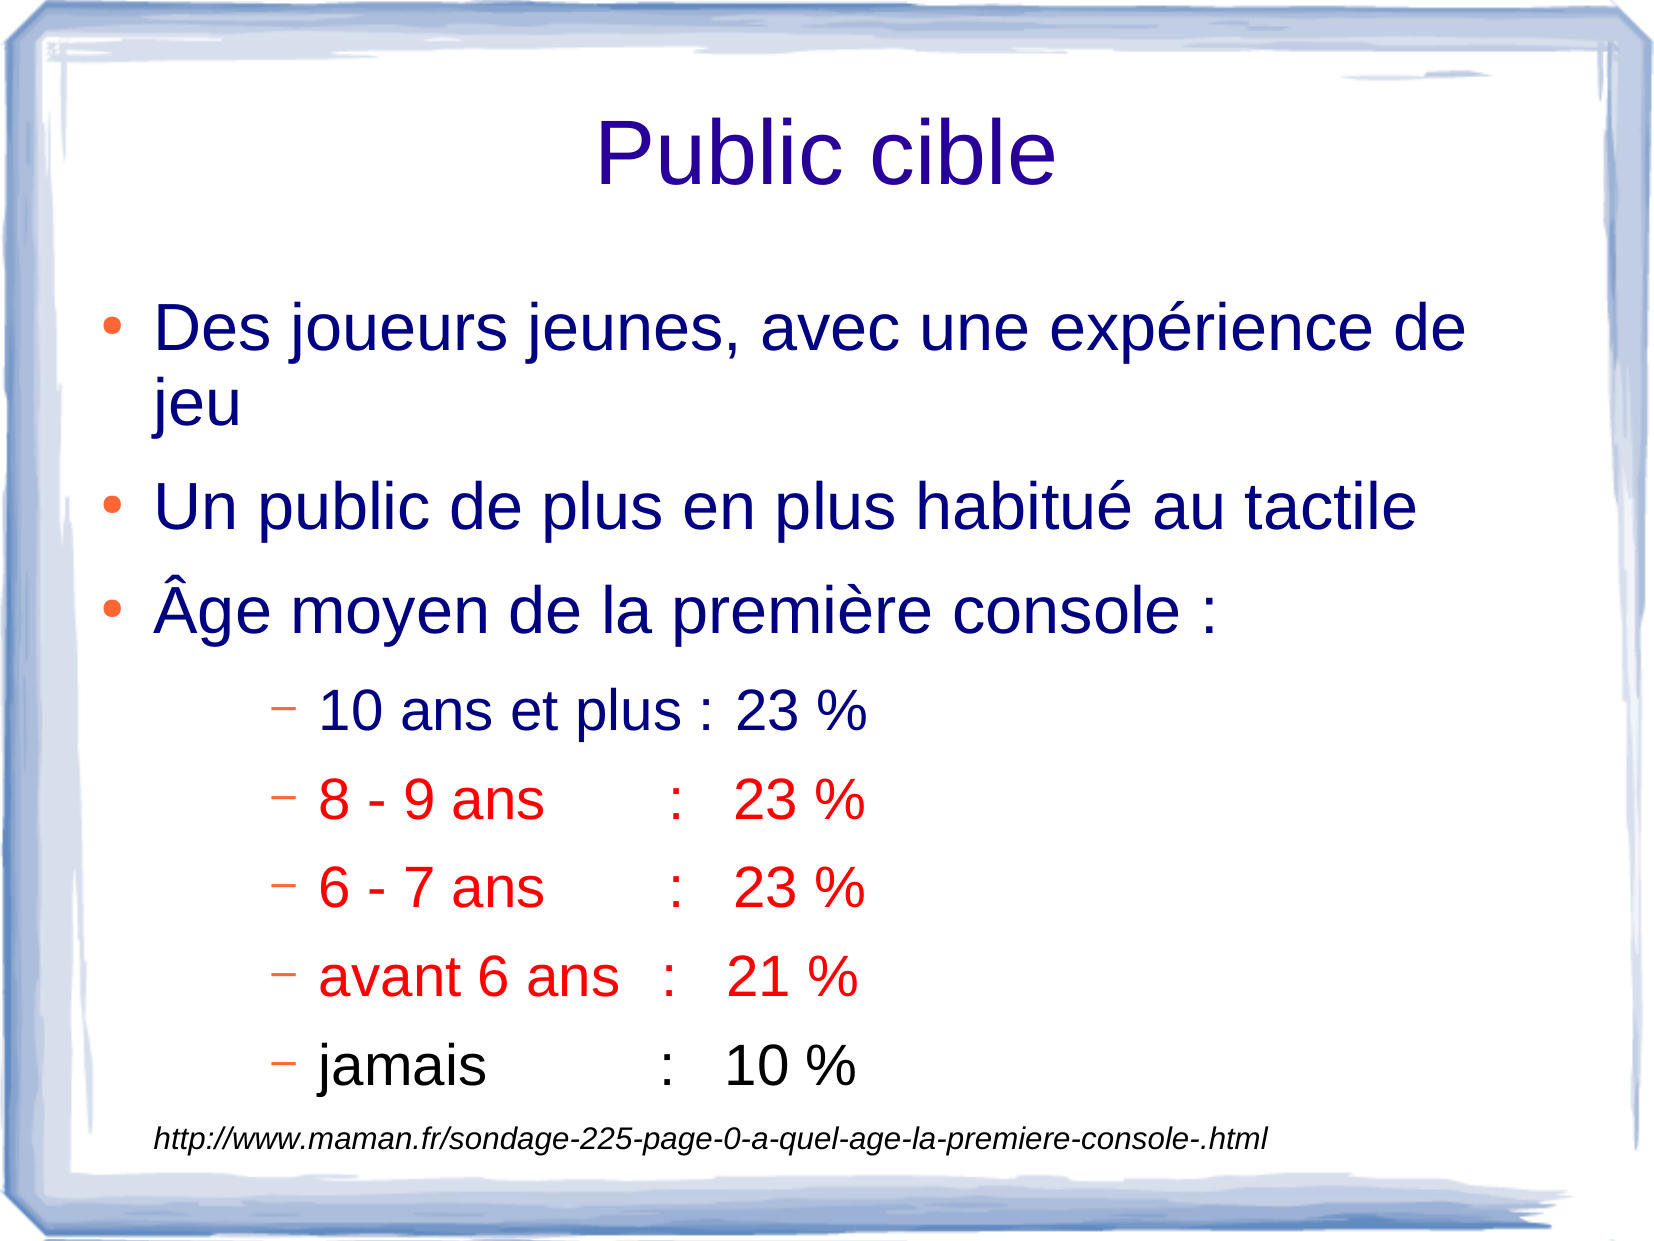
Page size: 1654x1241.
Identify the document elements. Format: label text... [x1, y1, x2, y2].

list Des joueurs jeunes, avec une expérience de jeu Un public de plus en plus habitué au tactile Âge moyen de la première console : 10 ans et plus : 23 % 8 - 9 ans : 23 % 6 - 7 ans : 23 % avant 6 ans : 21 % jamais : 10 % http://www.maman.fr/sondage-225-page-0-a-quel-age-la-premiere-console-.html [82, 290, 1538, 1241]
picture [0, 0, 1654, 1241]
title Public cible [82, 49, 1571, 257]
